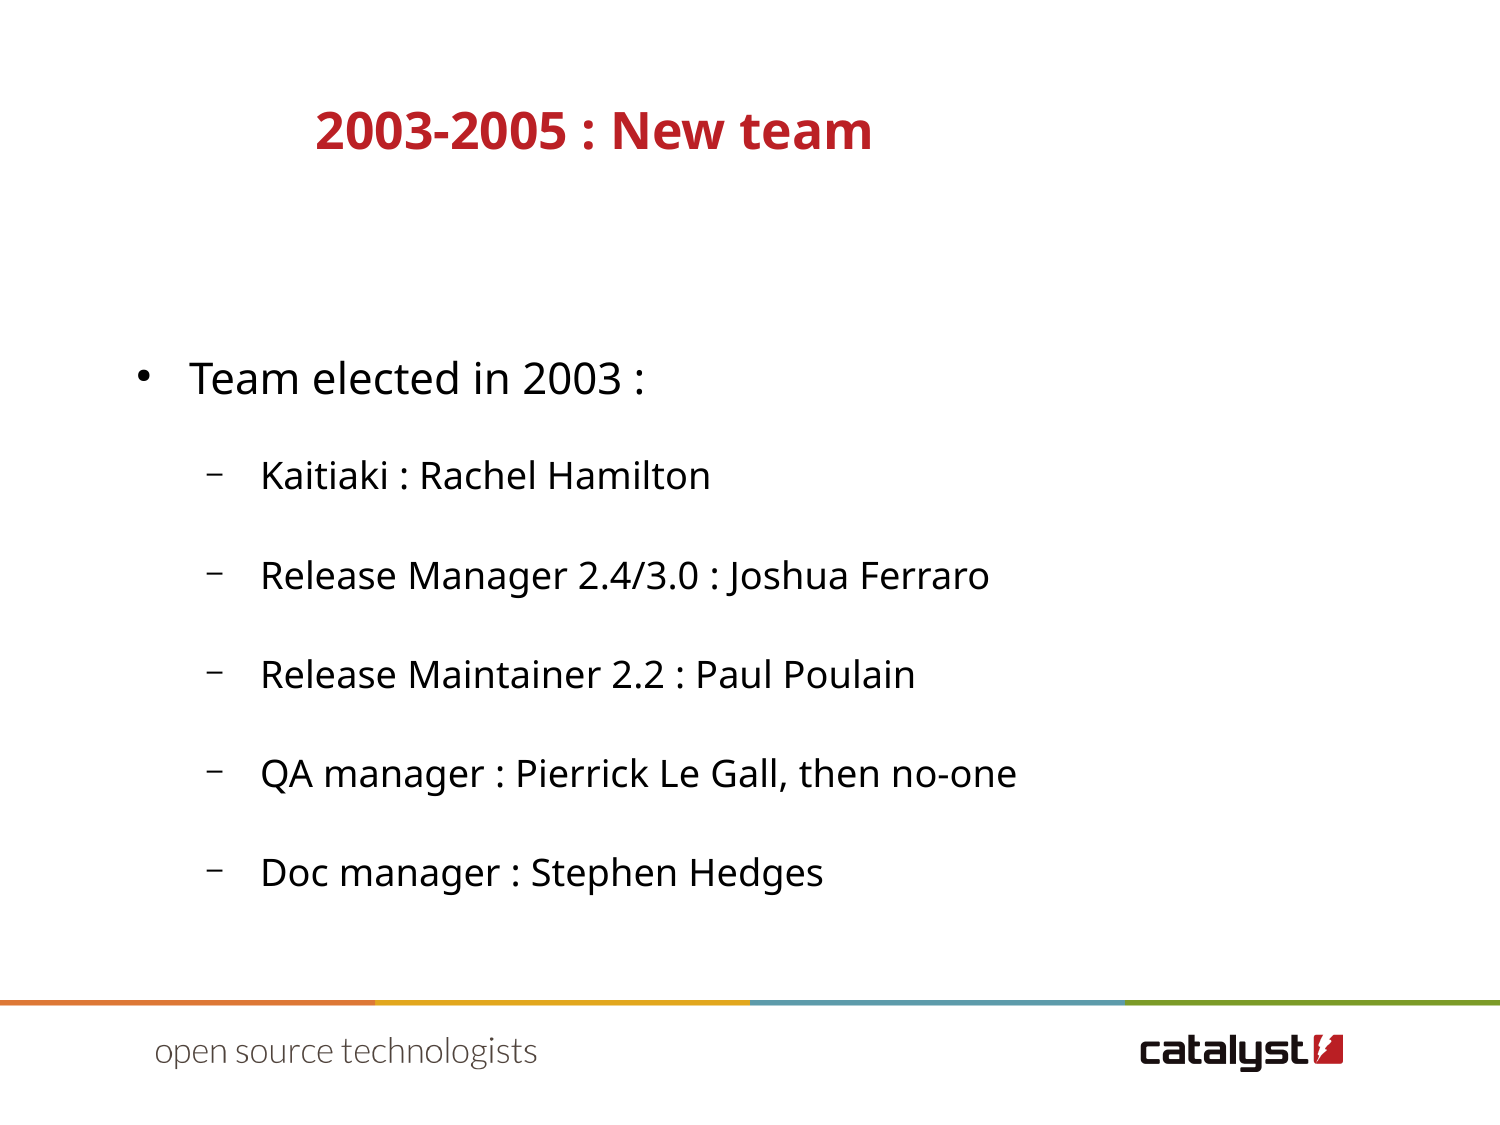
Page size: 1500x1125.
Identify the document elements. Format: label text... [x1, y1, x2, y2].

picture [0, 1000, 1500, 1072]
list Team elected in 2003 : Kaitiaki : Rachel Hamilton Release Manager 2.4/3.0 : Joshua Ferraro Release Maintainer 2.2 : Paul Poulain QA manager : Pierrick Le Gall, then no-one Doc manager : Stephen Hedges [118, 317, 1382, 1061]
title 2003-2005 : New team [315, 0, 1463, 260]
